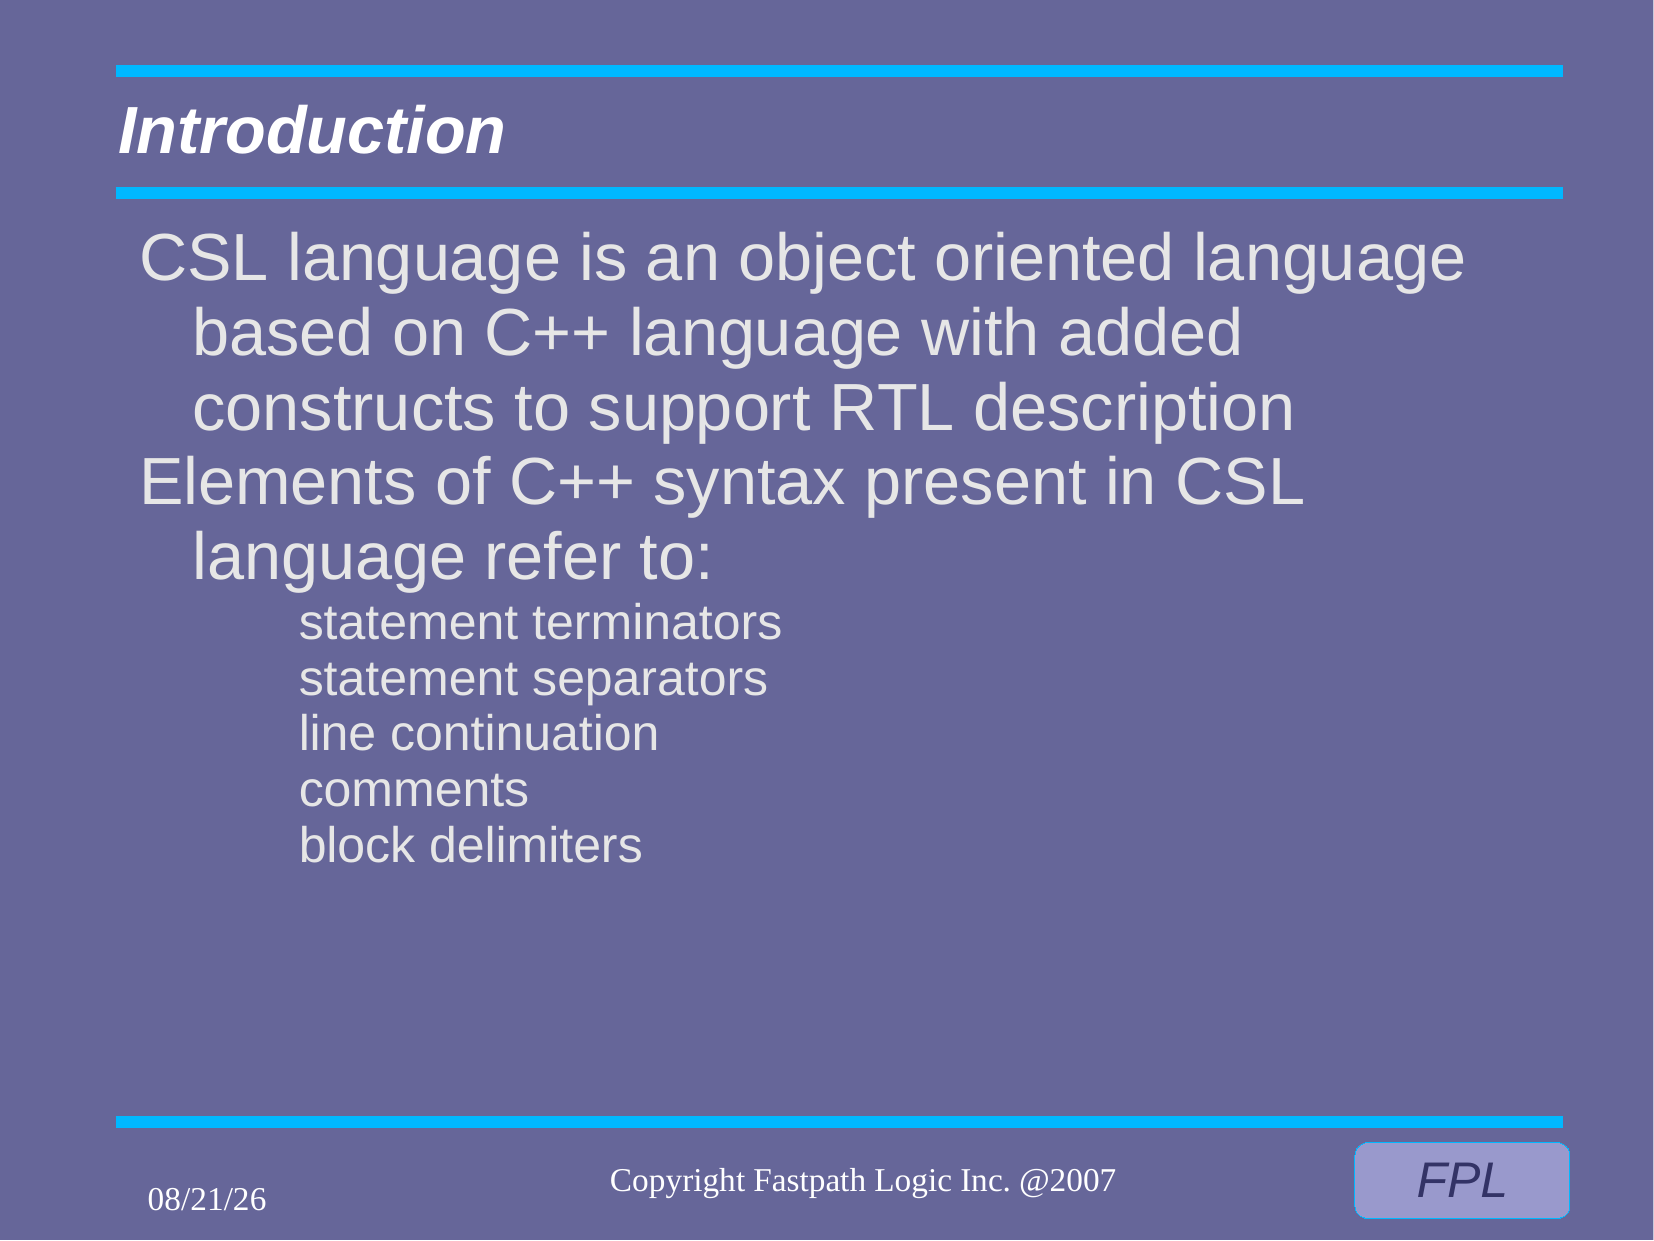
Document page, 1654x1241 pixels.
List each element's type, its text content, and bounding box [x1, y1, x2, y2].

title Introduction [118, 41, 1531, 219]
list CSL language is an object oriented language based on C++ language with added constructs to support RTL description Elements of C++ syntax present in CSL language refer to: statement terminators statement separators line continuation comments block delimiters [121, 220, 1561, 1133]
